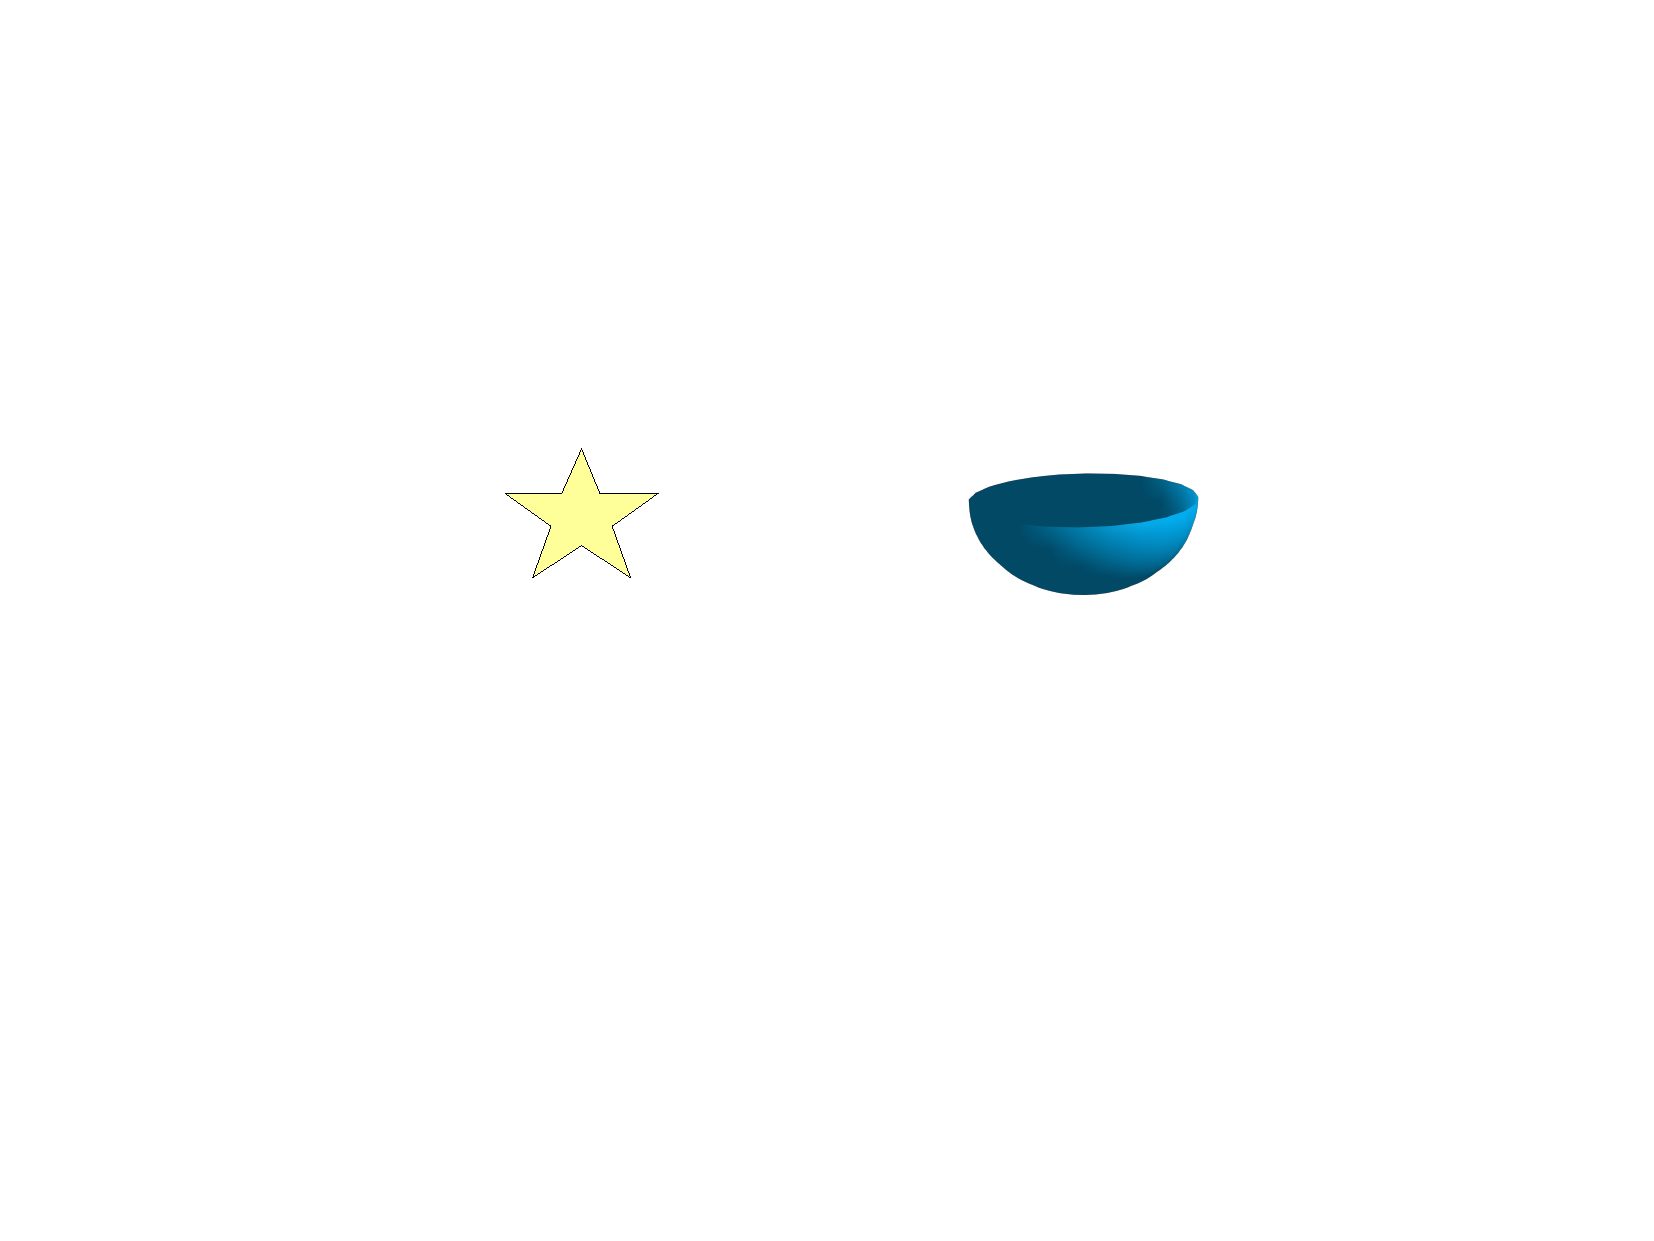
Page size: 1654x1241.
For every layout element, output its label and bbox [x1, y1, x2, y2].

text_box [505, 448, 659, 578]
